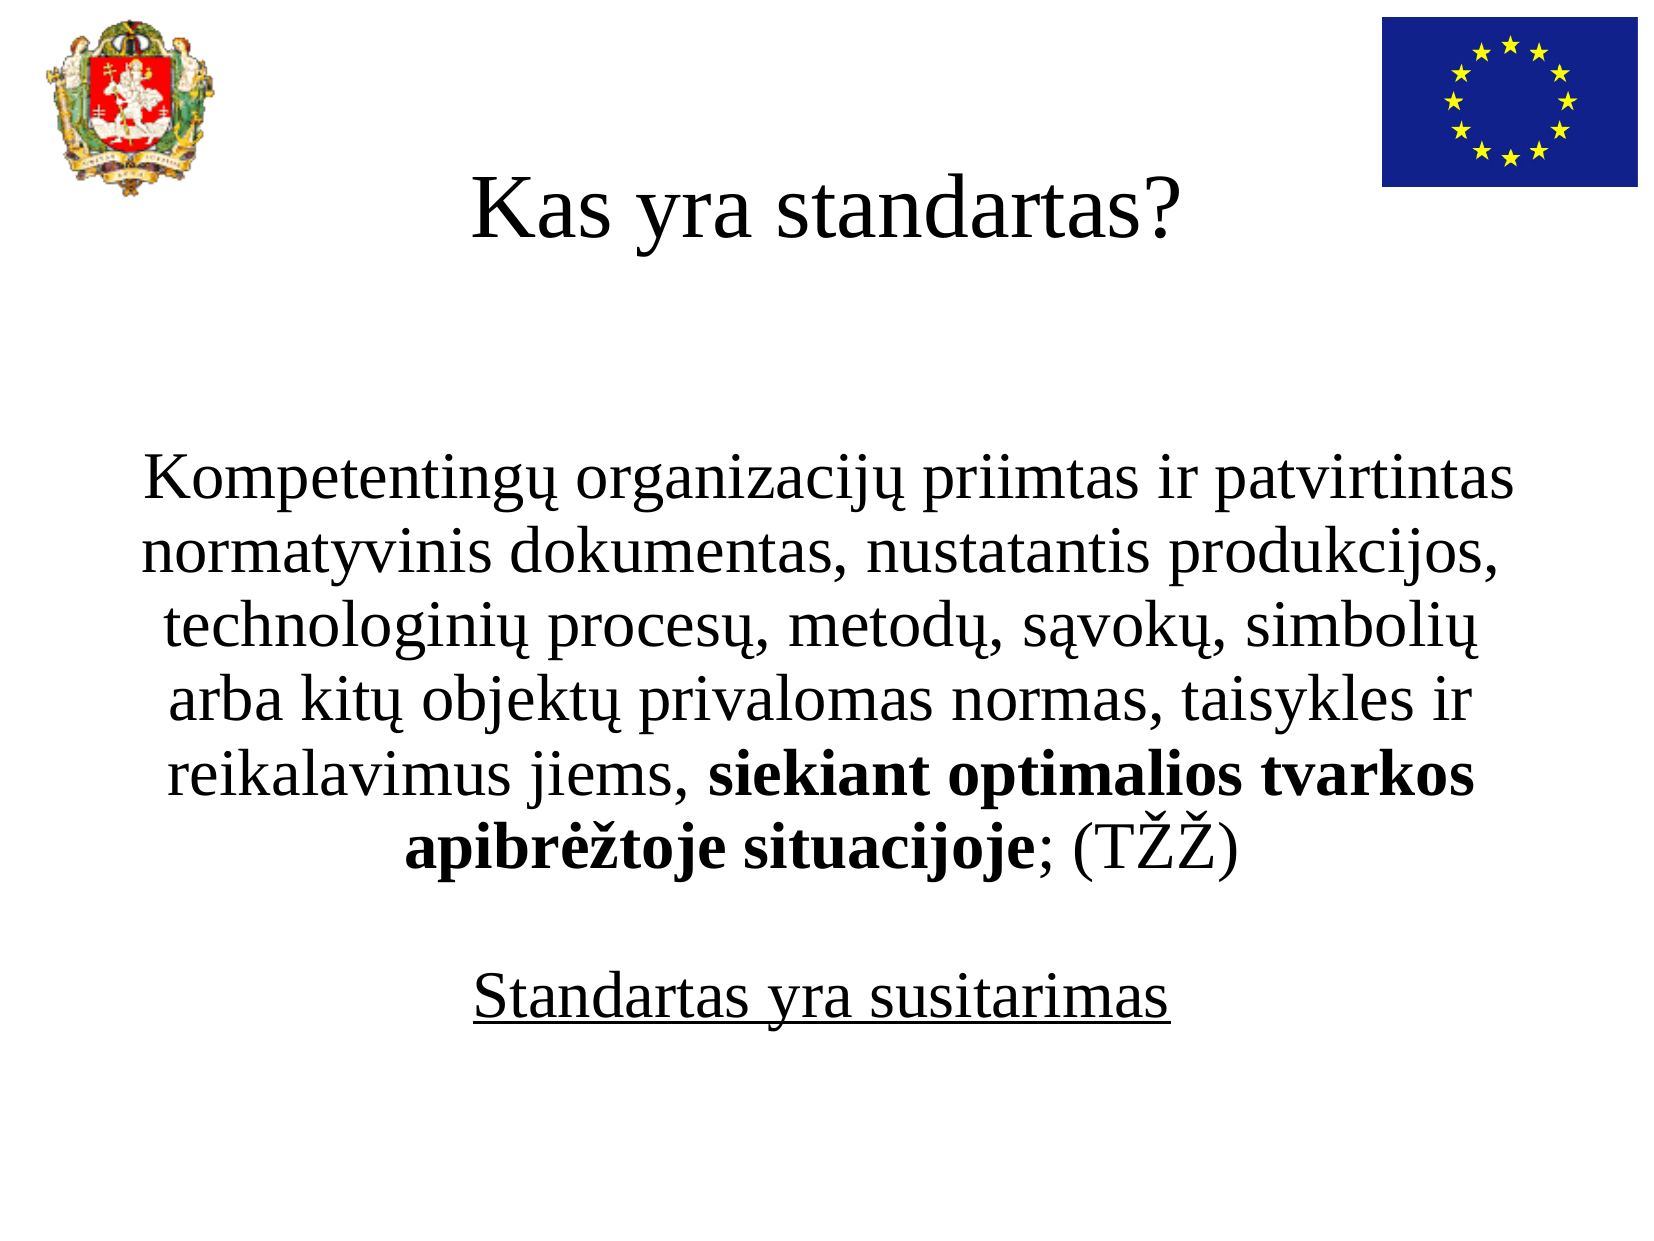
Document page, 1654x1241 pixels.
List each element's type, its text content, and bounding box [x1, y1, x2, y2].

title Kas yra standartas? [121, 102, 1534, 311]
subtitle Kompetentingų organizacijų priimtas ir patvirtintas normatyvinis dokumentas, nustatantis produkcijos, technologinių procesų, metodų, sąvokų, simbolių arba kitų objektų privalomas normas, taisykles ir reikalavimus jiems, siekiant optimalios tvarkos apibrėžtoje situacijoje; (TŽŽ) Standartas yra susitarimas [116, 344, 1529, 1127]
picture [0, 16, 271, 199]
picture [1382, 17, 1638, 187]
